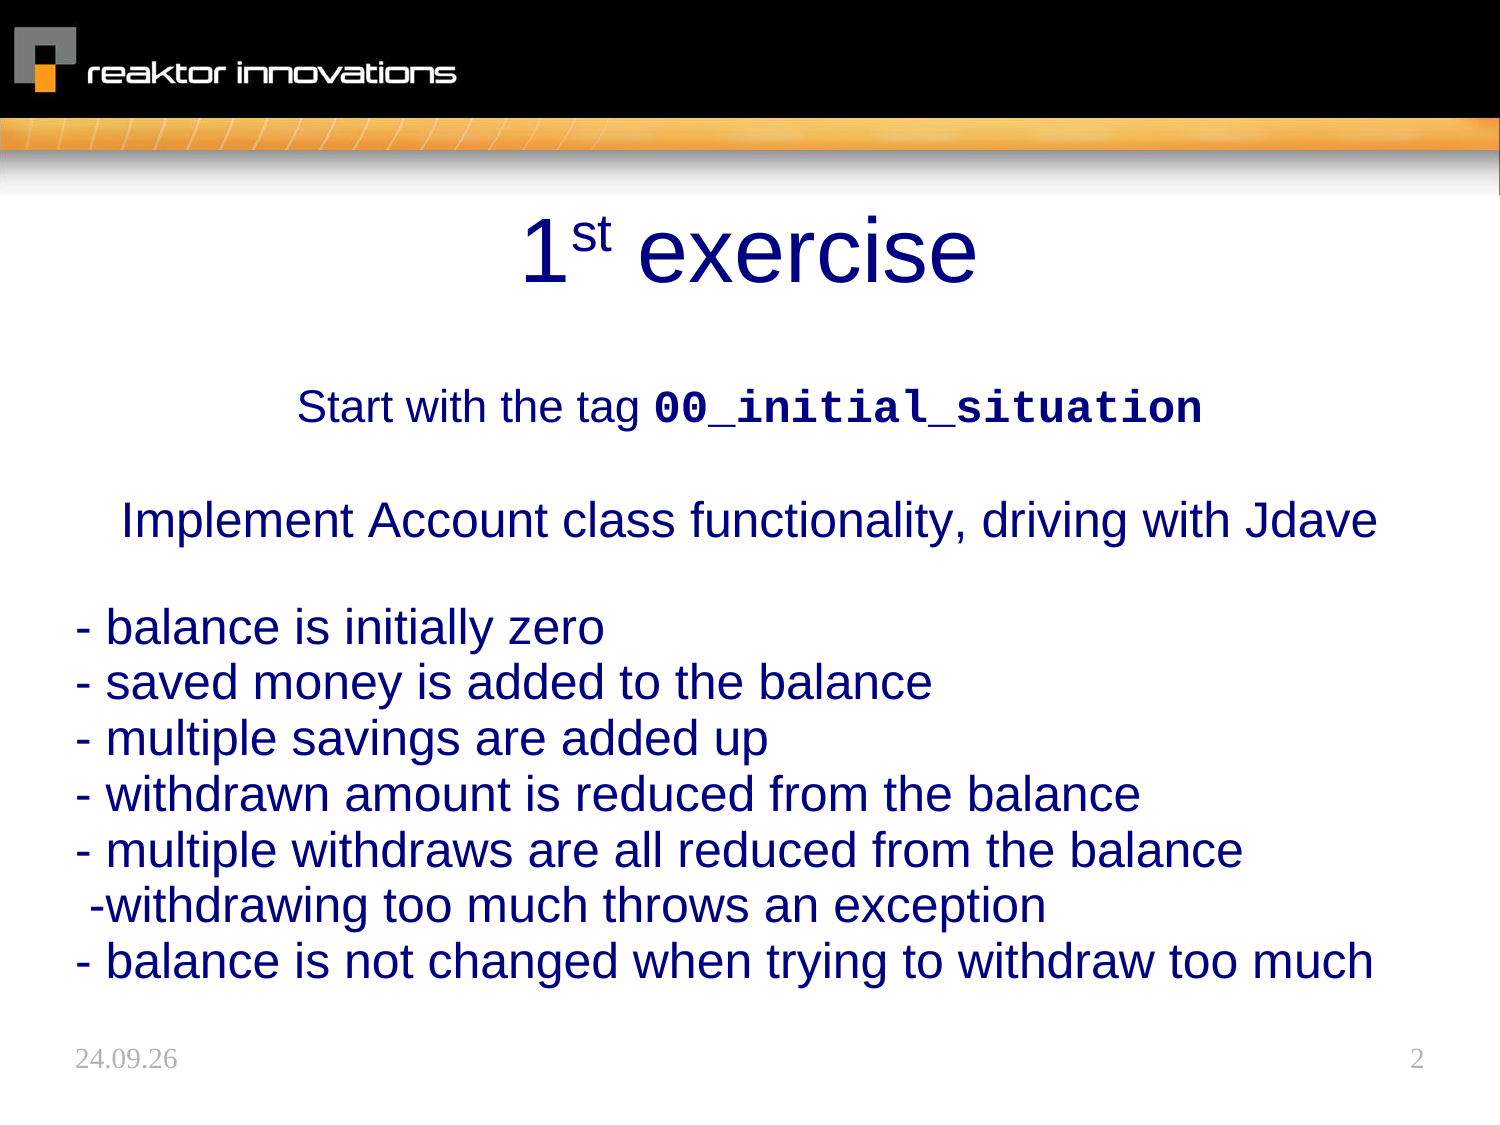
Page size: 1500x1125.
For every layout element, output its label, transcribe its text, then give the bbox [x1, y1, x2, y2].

picture [0, 0, 1500, 195]
title 1st exercise [75, 164, 1425, 338]
subtitle Start with the tag 00_initial_situation Implement Account class functionality, driving with Jdave - balance is initially zero - saved money is added to the balance - multiple savings are added up - withdrawn amount is reduced from the balance - multiple withdraws are all reduced from the balance -withdrawing too much throws an exception - balance is not changed when trying to withdraw too much [75, 348, 1425, 1022]
